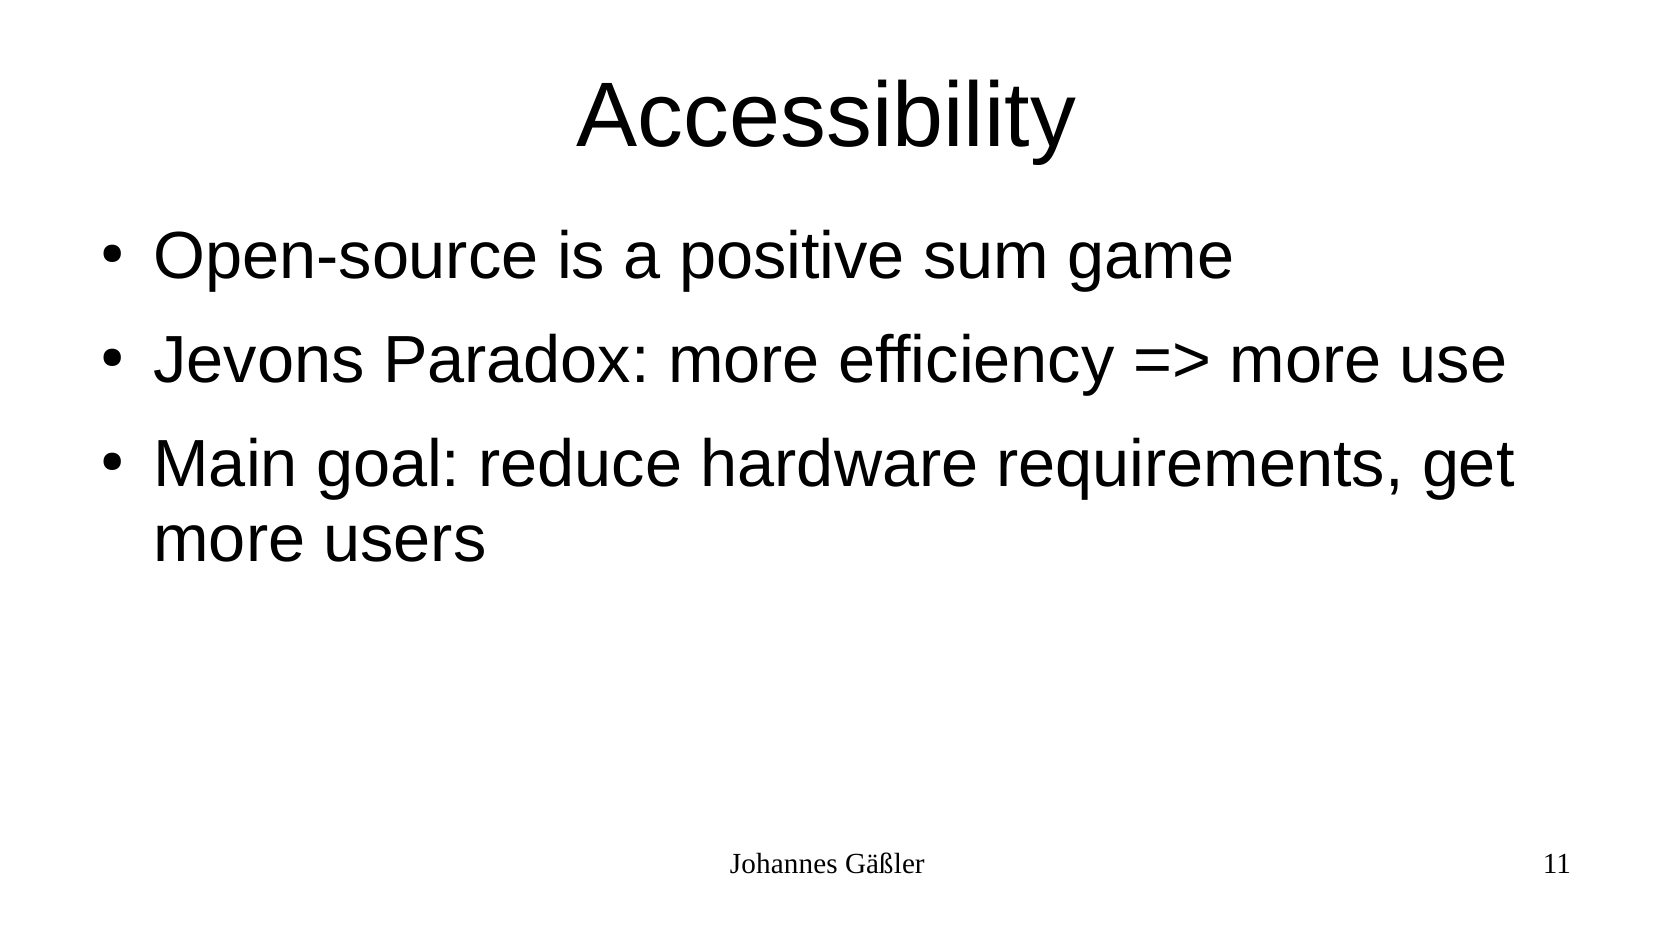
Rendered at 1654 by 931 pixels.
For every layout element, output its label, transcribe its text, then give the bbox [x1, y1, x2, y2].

title Accessibility [82, 37, 1571, 193]
list Open-source is a positive sum game Jevons Paradox: more efficiency => more use Main goal: reduce hardware requirements, get more users [82, 217, 1571, 758]
